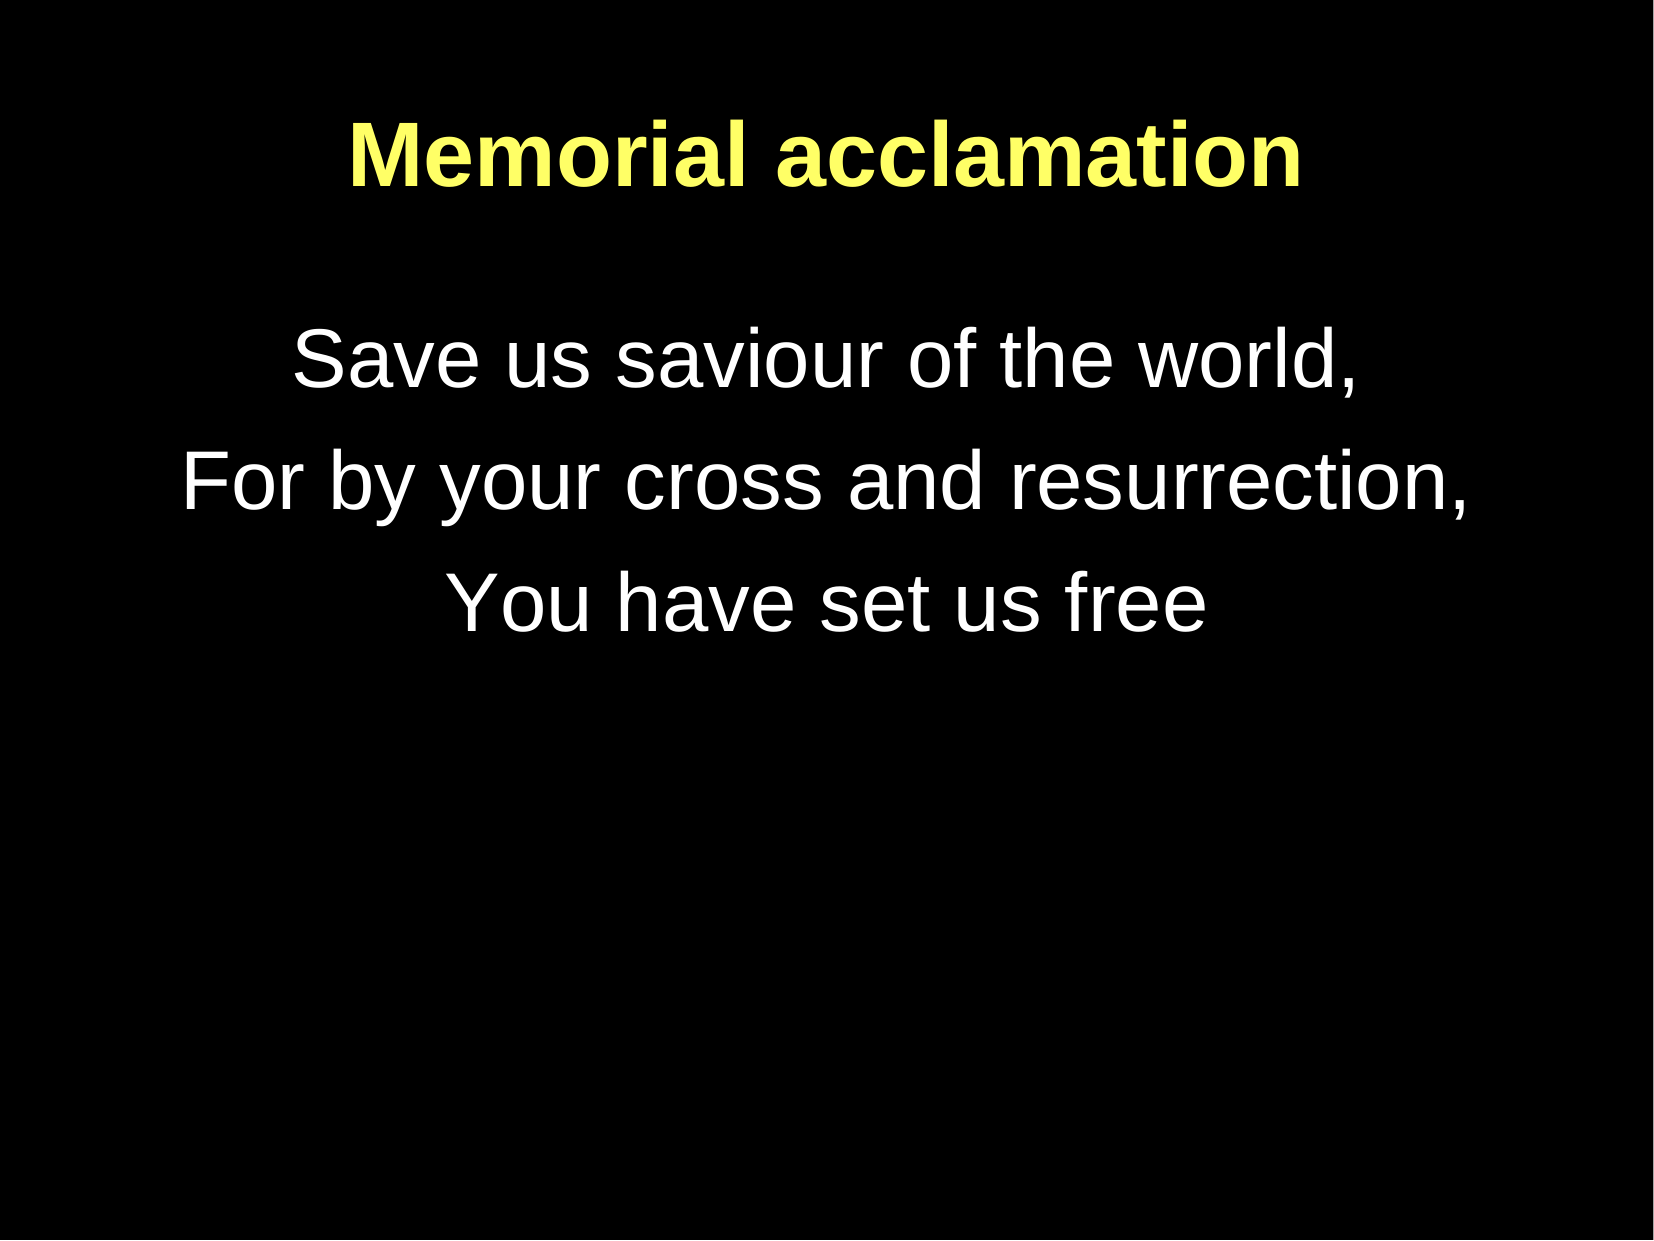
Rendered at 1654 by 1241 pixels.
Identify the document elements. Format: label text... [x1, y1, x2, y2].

list Save us saviour of the world, For by your cross and resurrection, You have set us free [0, 307, 1654, 1229]
title Memorial acclamation [82, 49, 1571, 257]
